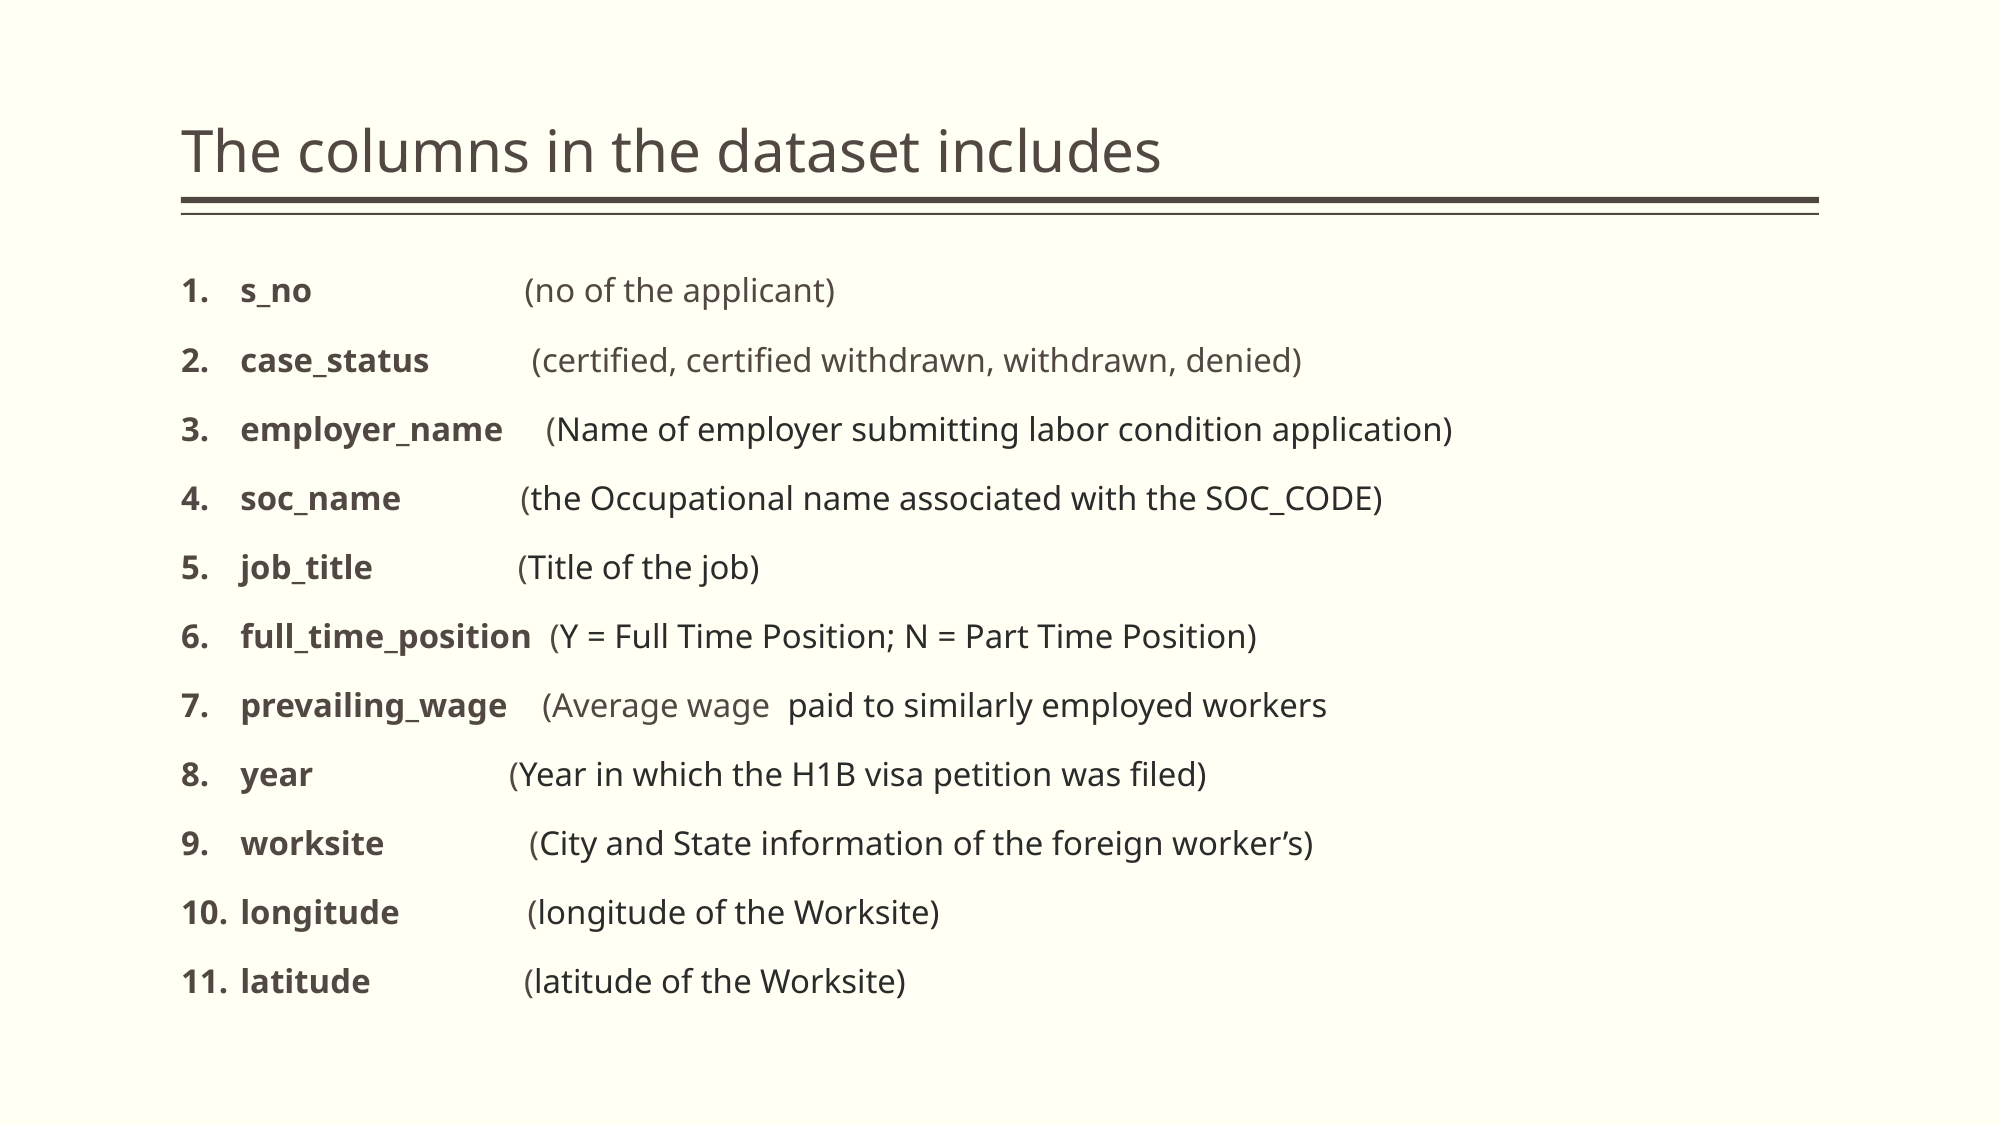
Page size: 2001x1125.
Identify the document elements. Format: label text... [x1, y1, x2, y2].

title The columns in the dataset includes [181, 12, 1819, 193]
list s_no (no of the applicant) case_status (certified, certified withdrawn, withdrawn, denied) employer_name (Name of employer submitting labor condition application) soc_name (the Occupational name associated with the SOC_CODE) job_title (Title of the job) full_time_position (Y = Full Time Position; N = Part Time Position) prevailing_wage (Average wage paid to similarly employed workers year (Year in which the H1B visa petition was filed) worksite (City and State information of the foreign worker’s) longitude (longitude of the Worksite) latitude (latitude of the Worksite) [181, 262, 1819, 1013]
